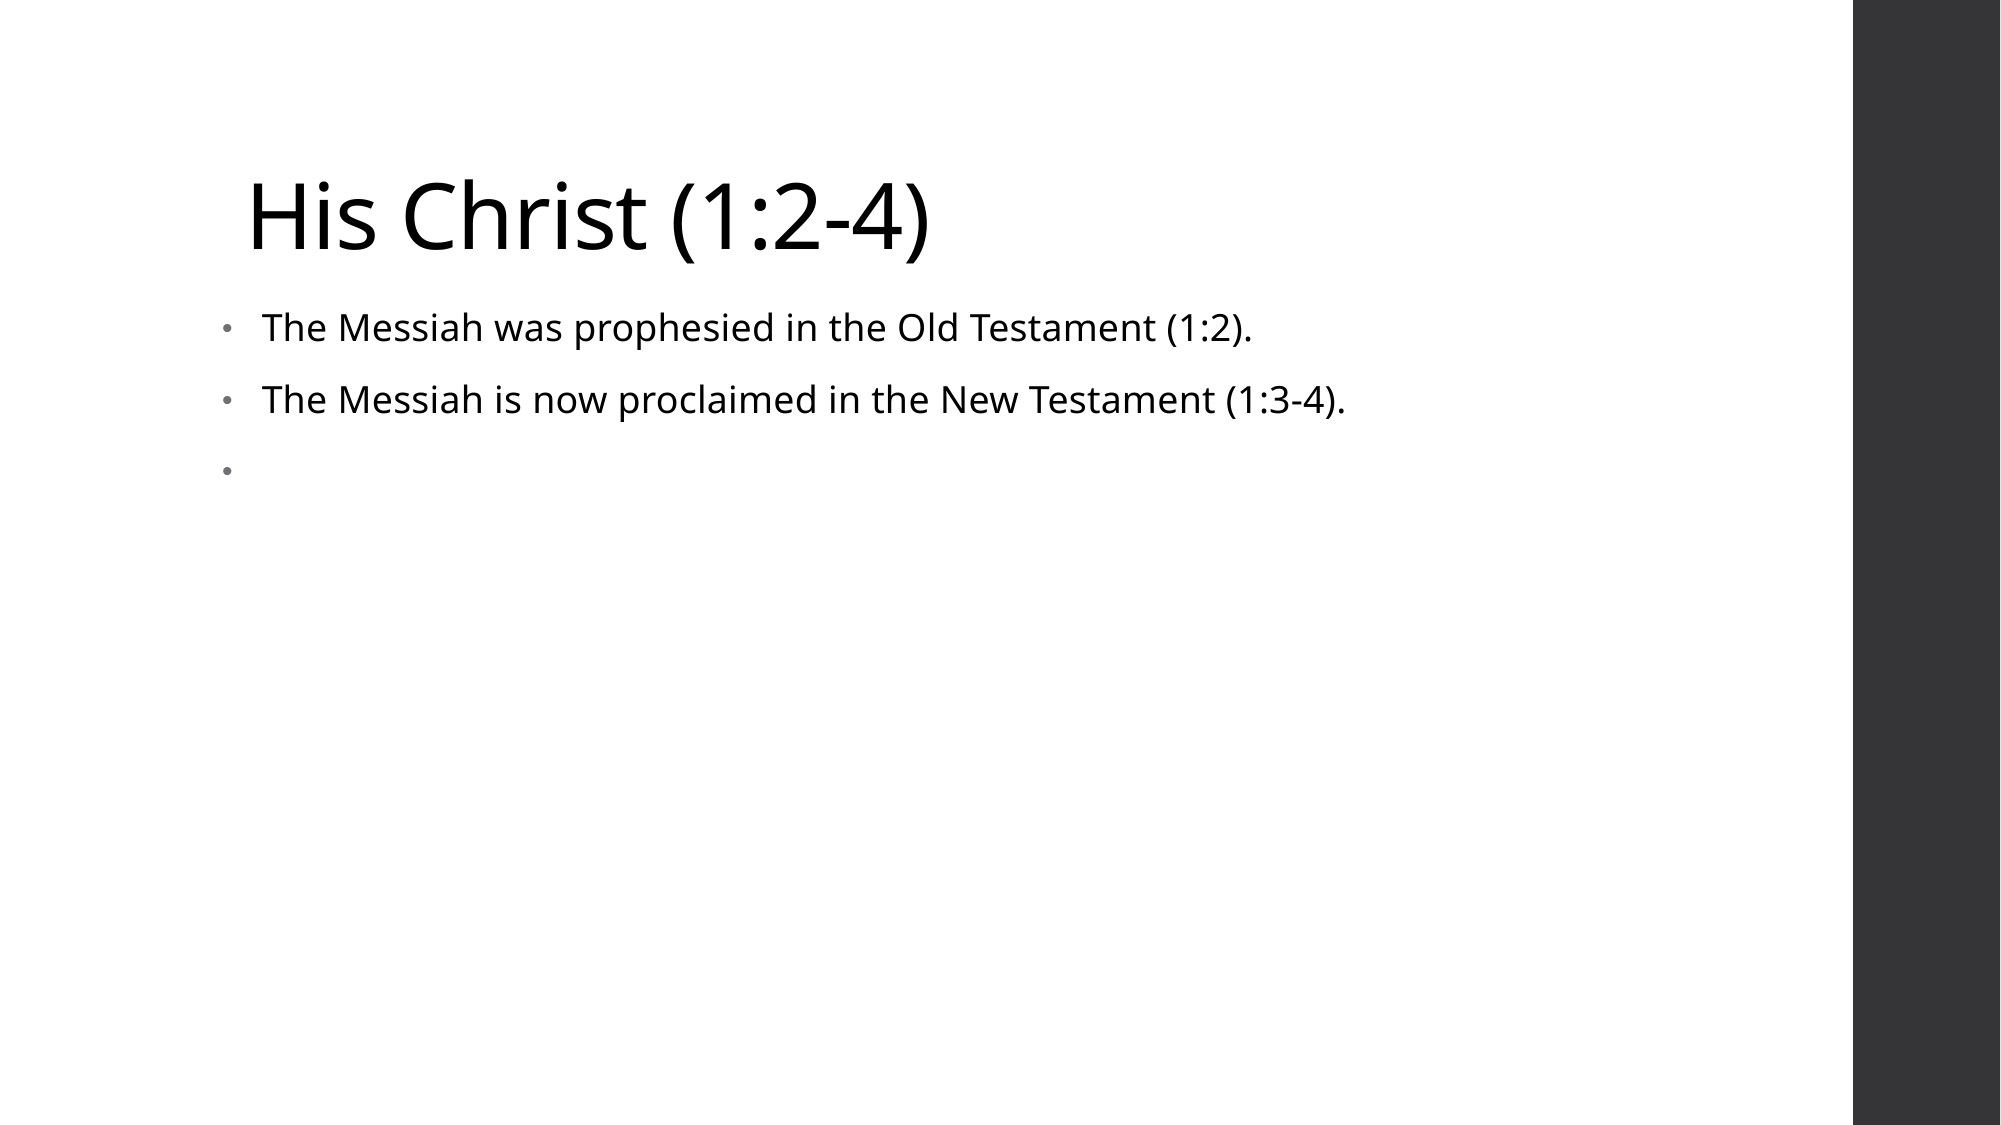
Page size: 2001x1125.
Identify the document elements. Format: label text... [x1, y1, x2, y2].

title His Christ (1:2-4) [206, 60, 1797, 278]
list The Messiah was prophesied in the Old Testament (1:2). The Messiah is now proclaimed in the New Testament (1:3-4). [206, 299, 1617, 1014]
